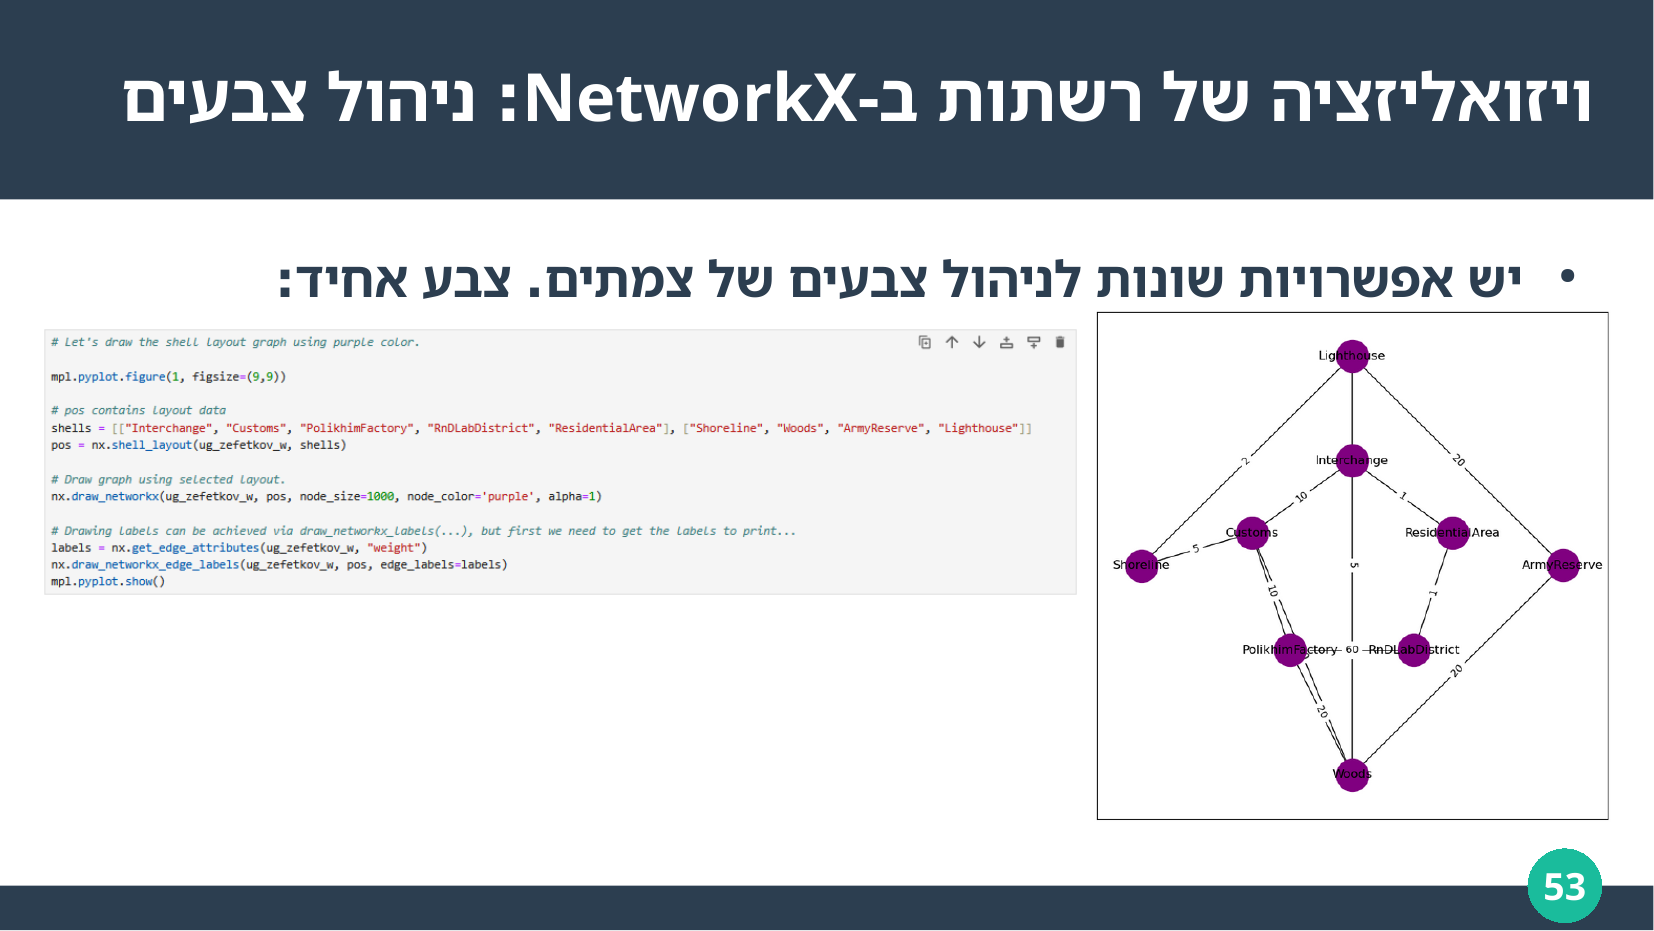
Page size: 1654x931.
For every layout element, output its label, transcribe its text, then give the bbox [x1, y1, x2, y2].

picture [37, 323, 1082, 601]
title ויזואליזציה של רשתות ב-NetworkX: ניהול צבעים [58, 36, 1595, 155]
list יש אפשרויות שונות לניהול צבעים של צמתים. צבע אחיד: [58, 243, 1595, 864]
picture [1090, 306, 1613, 826]
